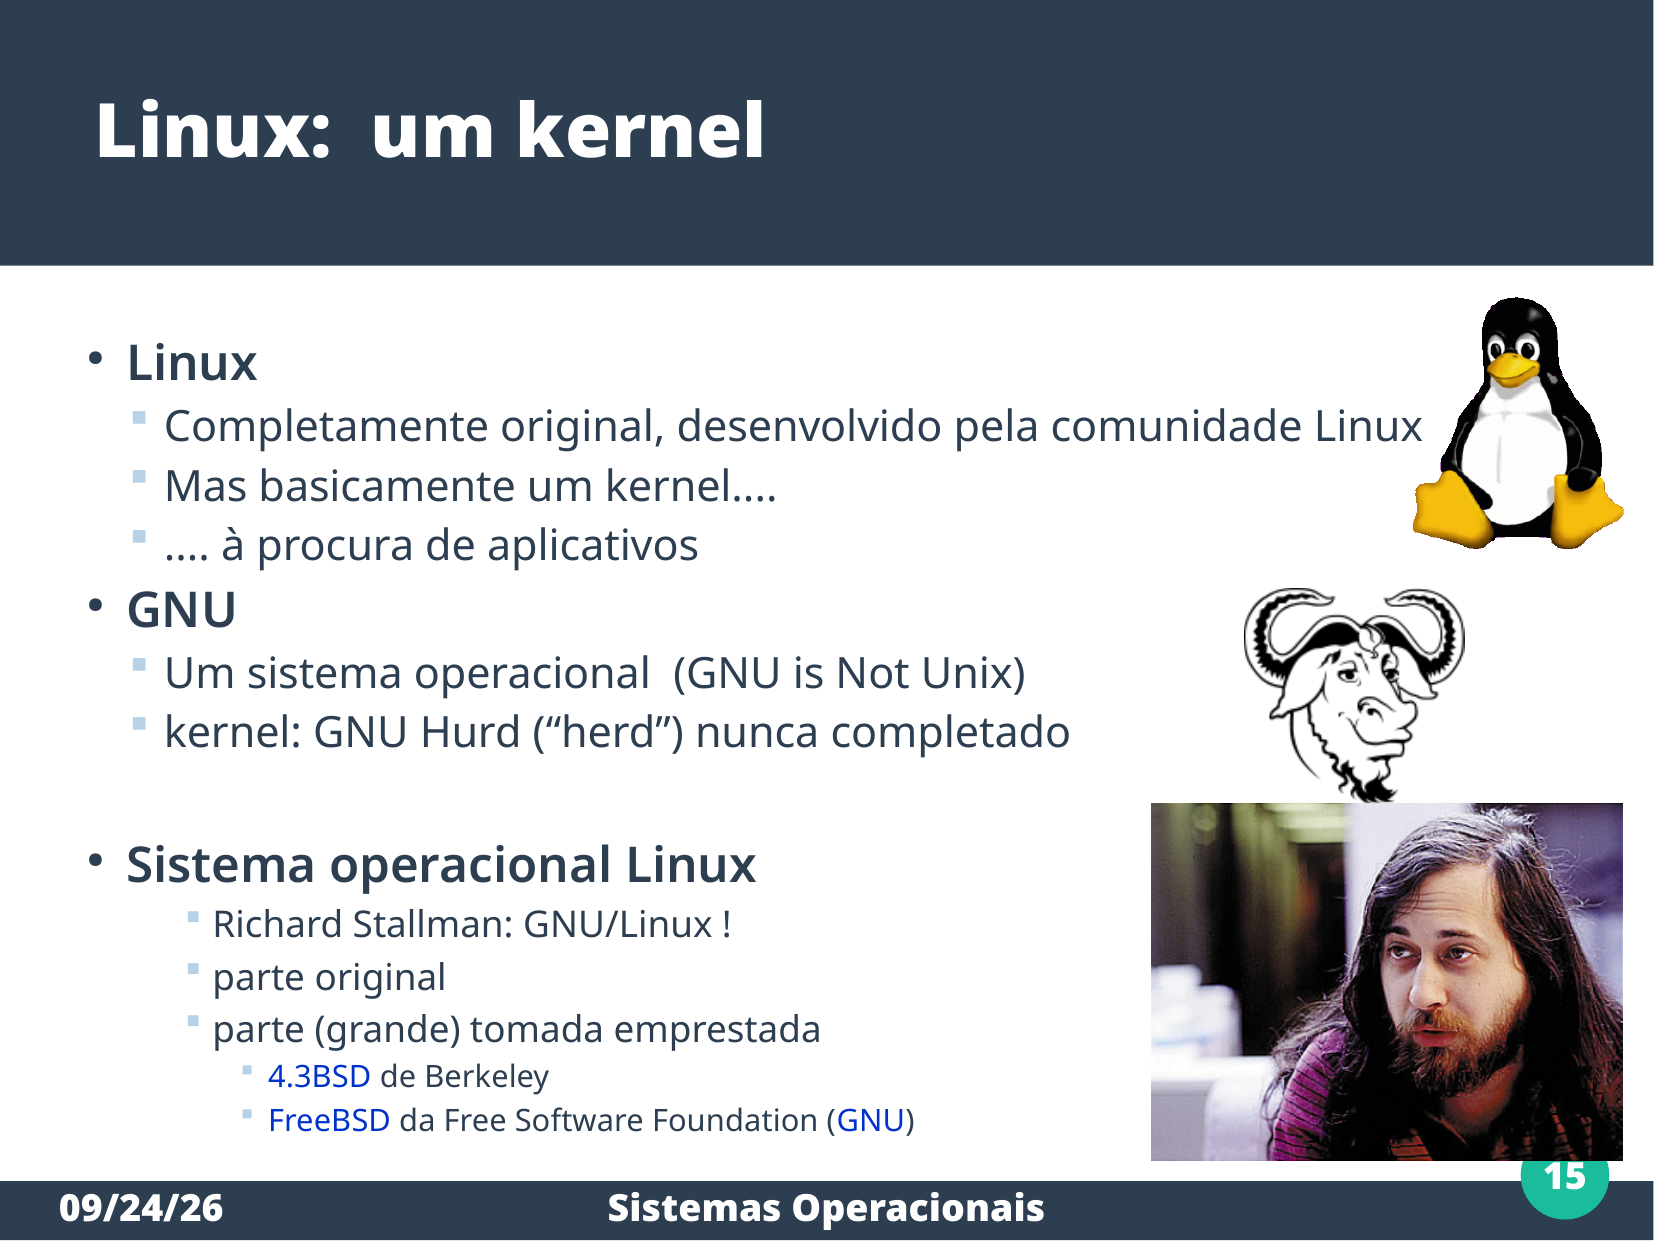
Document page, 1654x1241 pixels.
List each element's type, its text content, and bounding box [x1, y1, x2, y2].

picture [1391, 266, 1654, 571]
title Linux: um kernel [59, 49, 1595, 207]
picture [1151, 588, 1623, 1161]
list Linux Completamente original, desenvolvido pela comunidade Linux Mas basicamente um kernel.... .... à procura de aplicativos GNU Um sistema operacional (GNU is Not Unix) kernel: GNU Hurd (“herd”) nunca completado Sistema operacional Linux Richard Stallman: GNU/Linux ! parte original parte (grande) tomada emprestada 4.3BSD de Berkeley FreeBSD da Free Software Foundation (GNU) [59, 324, 1595, 1152]
